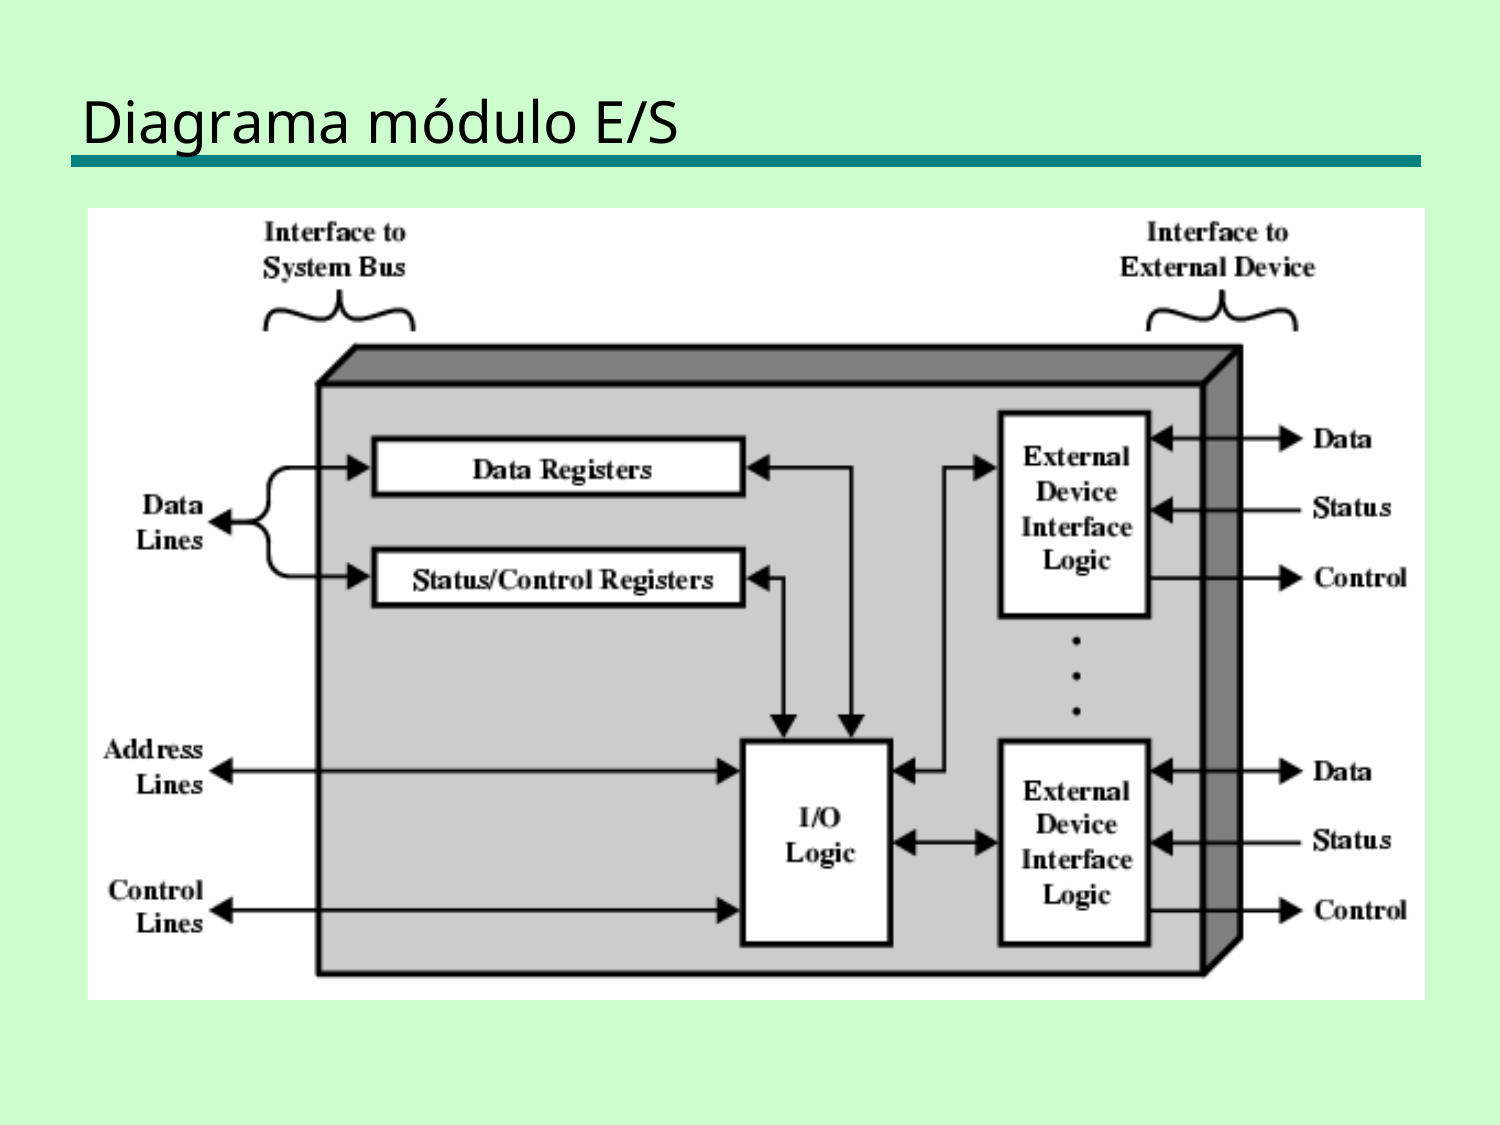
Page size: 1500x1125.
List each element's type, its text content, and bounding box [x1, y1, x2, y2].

title Diagrama módulo E/S [66, 24, 1413, 163]
picture [87, 208, 1426, 1000]
